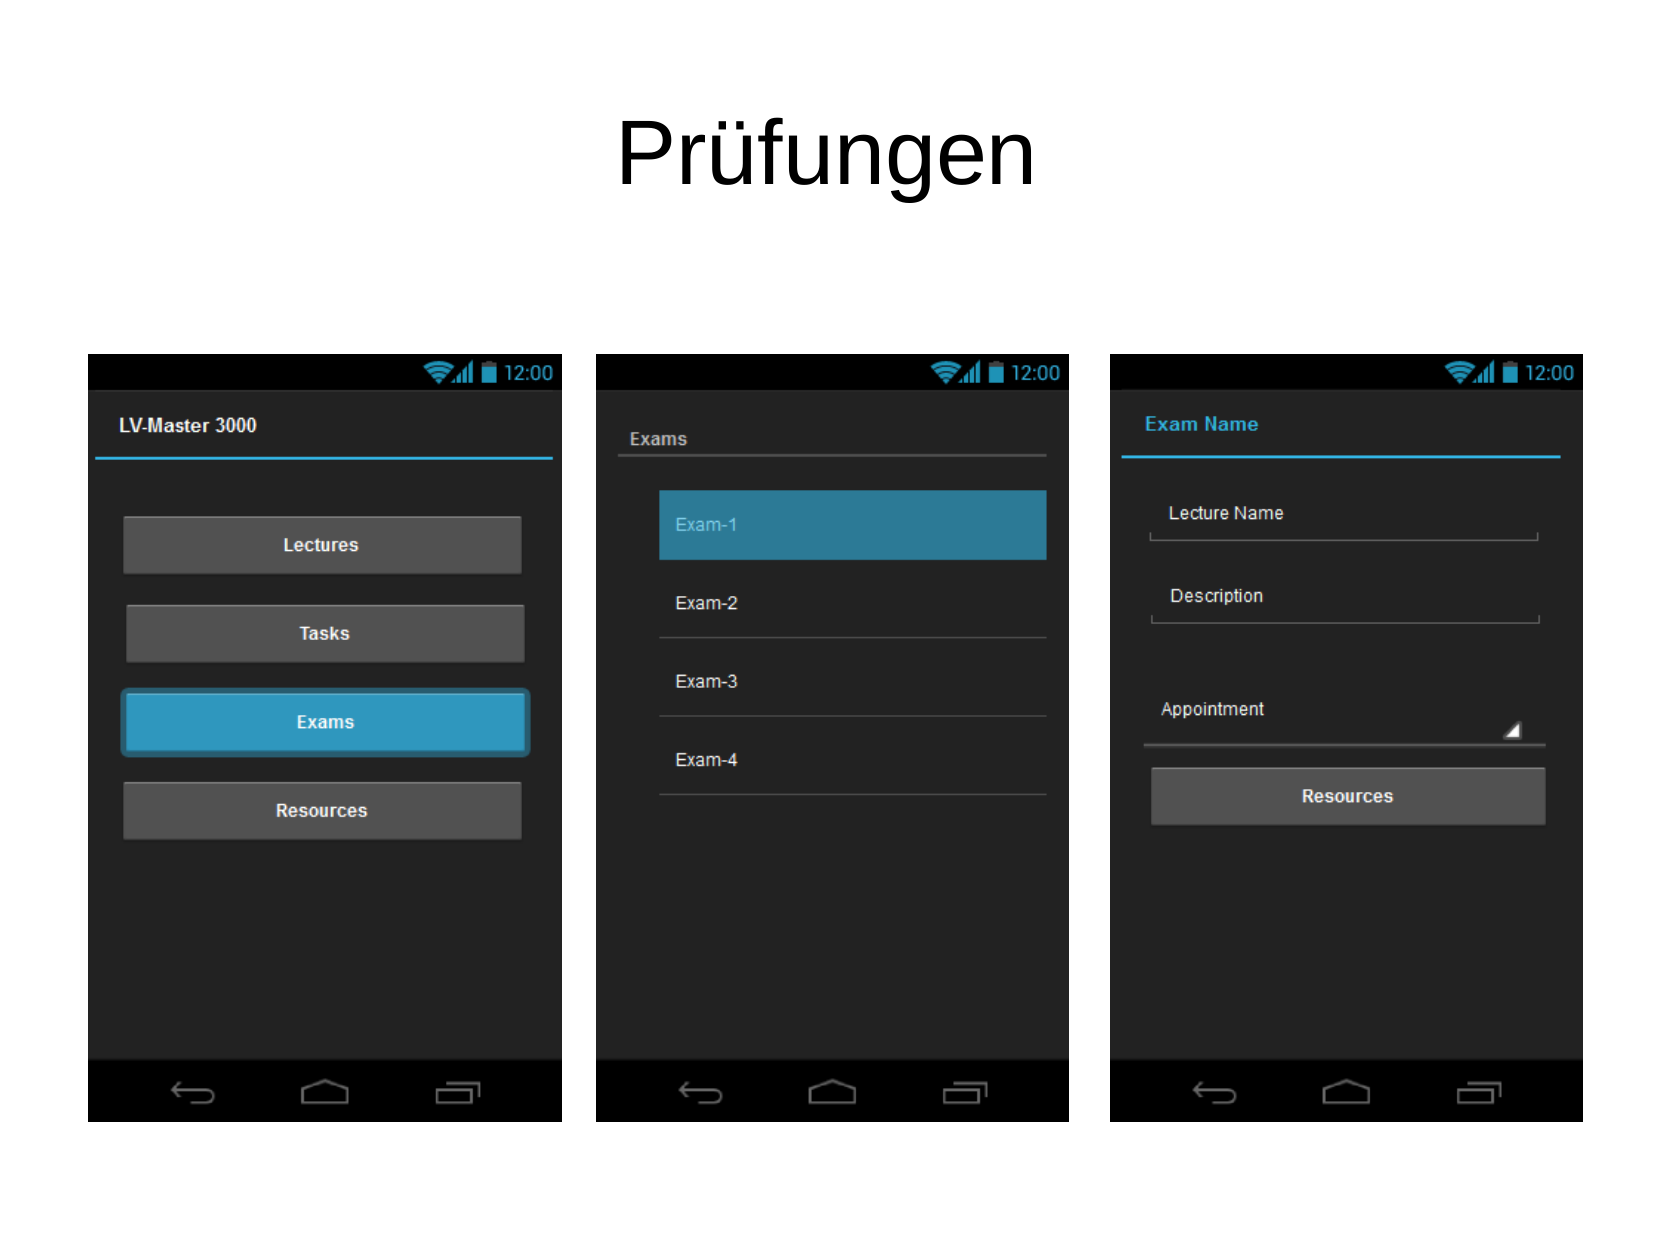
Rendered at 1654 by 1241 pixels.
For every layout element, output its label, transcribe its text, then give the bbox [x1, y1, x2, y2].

picture [1110, 354, 1583, 1123]
title Prüfungen [82, 49, 1571, 257]
picture [596, 354, 1069, 1123]
picture [88, 354, 562, 1123]
